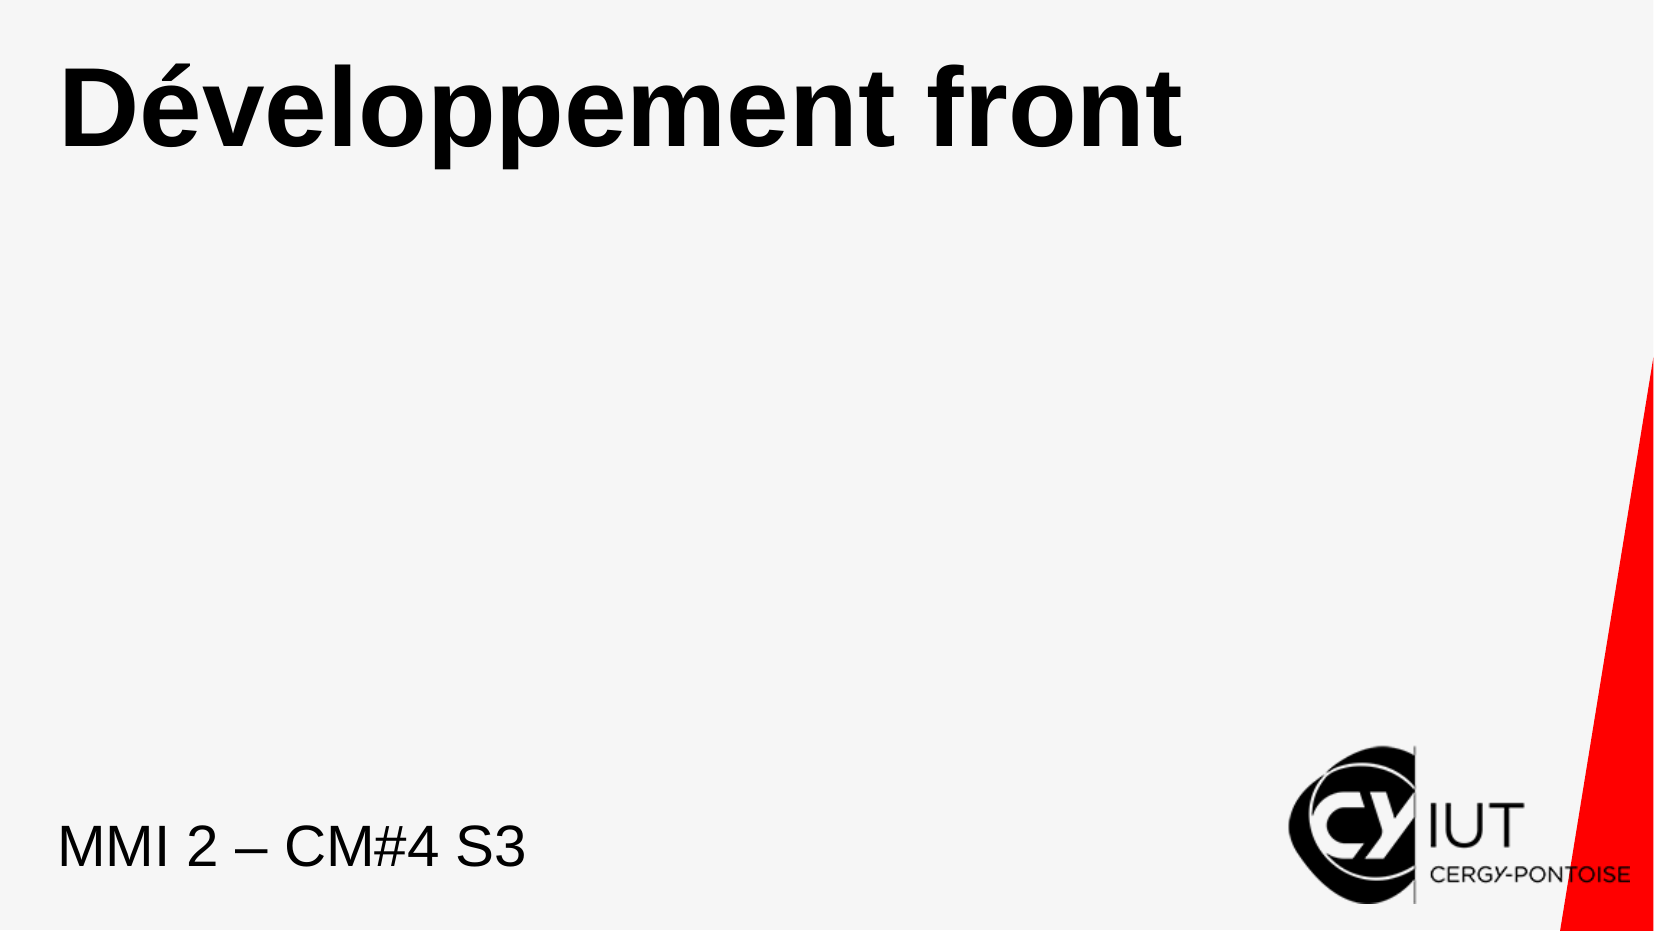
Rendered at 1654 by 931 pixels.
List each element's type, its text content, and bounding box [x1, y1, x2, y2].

text_box [1560, 356, 1654, 931]
text_box MMI 2 – CM#4 S3 [42, 805, 1096, 931]
picture [1284, 744, 1630, 904]
text_box Développement front [43, 37, 1532, 226]
